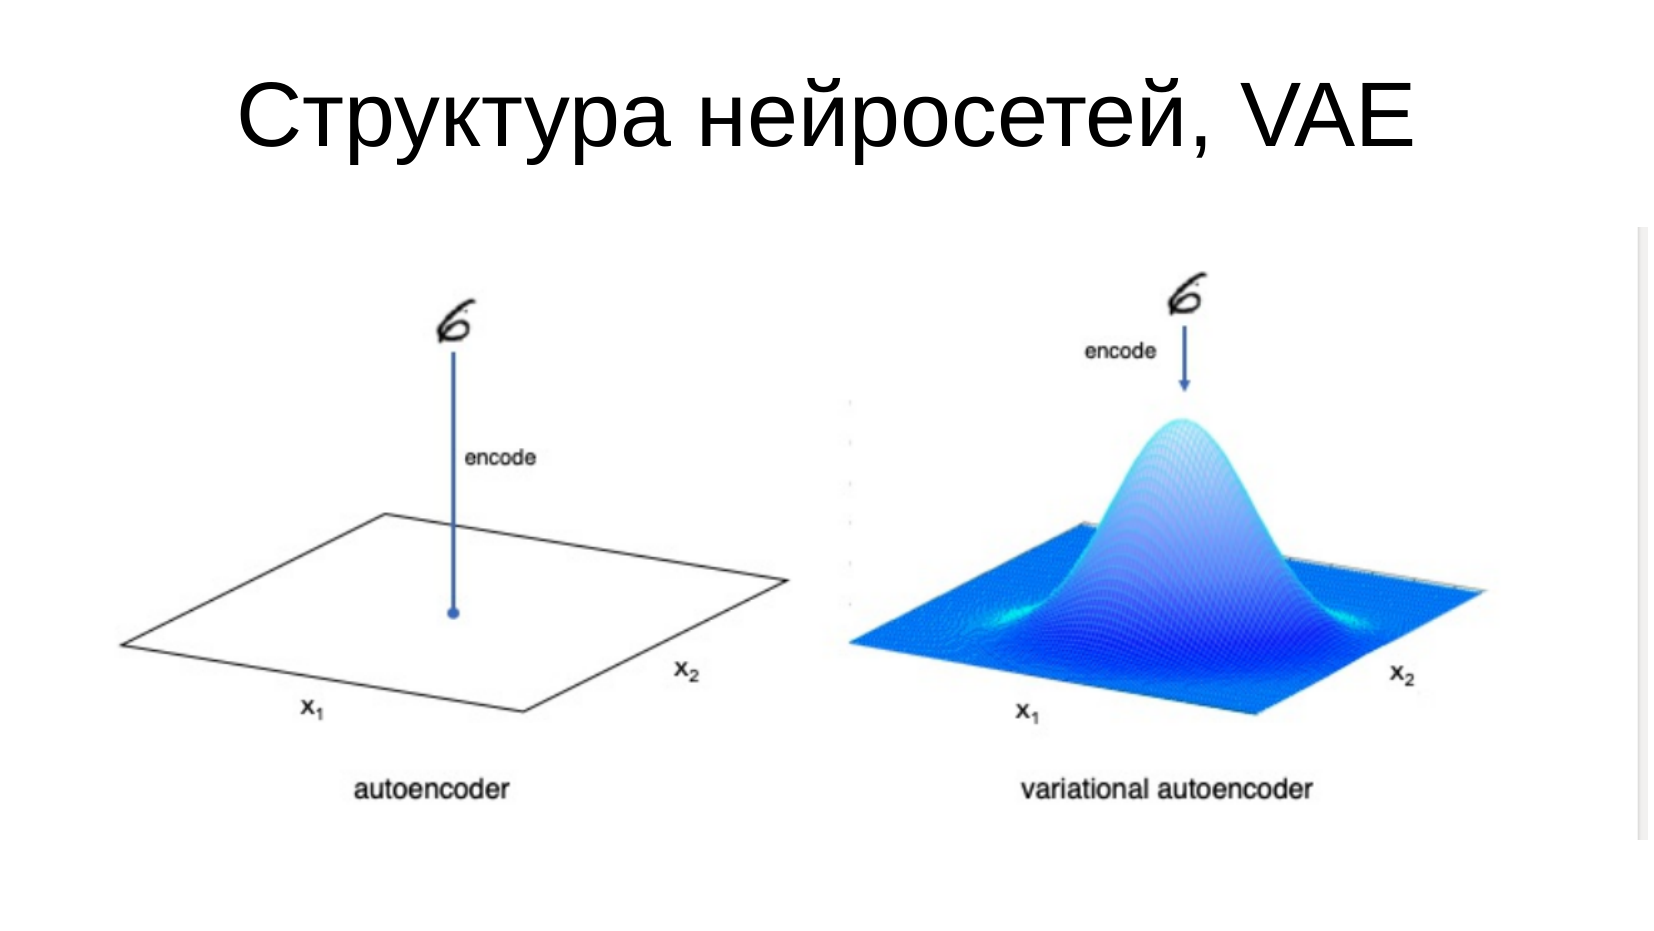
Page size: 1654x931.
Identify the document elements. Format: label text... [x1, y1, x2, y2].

picture [0, 227, 1648, 841]
title Структура нейросетей, VAE [82, 37, 1571, 193]
